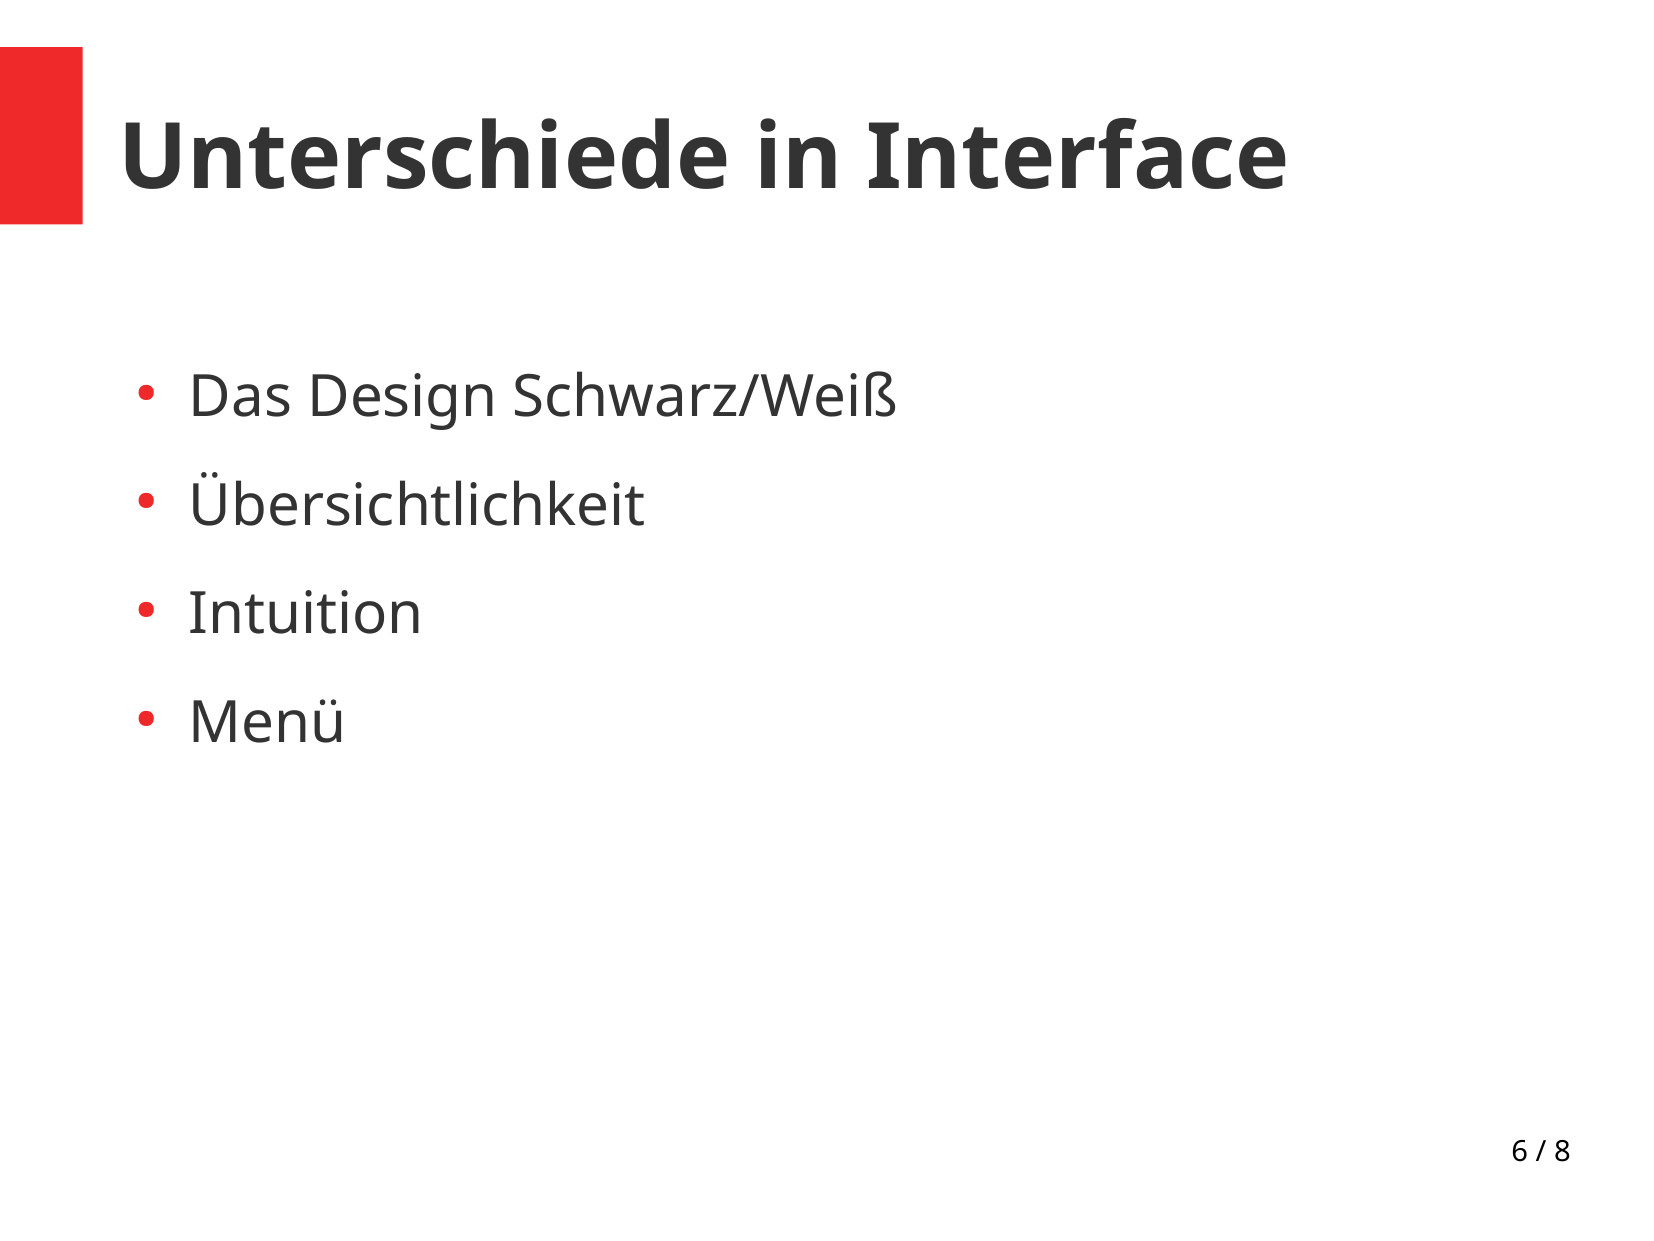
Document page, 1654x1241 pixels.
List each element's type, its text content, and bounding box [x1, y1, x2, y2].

list Das Design Schwarz/Weiß Übersichtlichkeit Intuition Menü [118, 354, 1536, 1074]
title Unterschiede in Interface [118, 49, 1571, 257]
